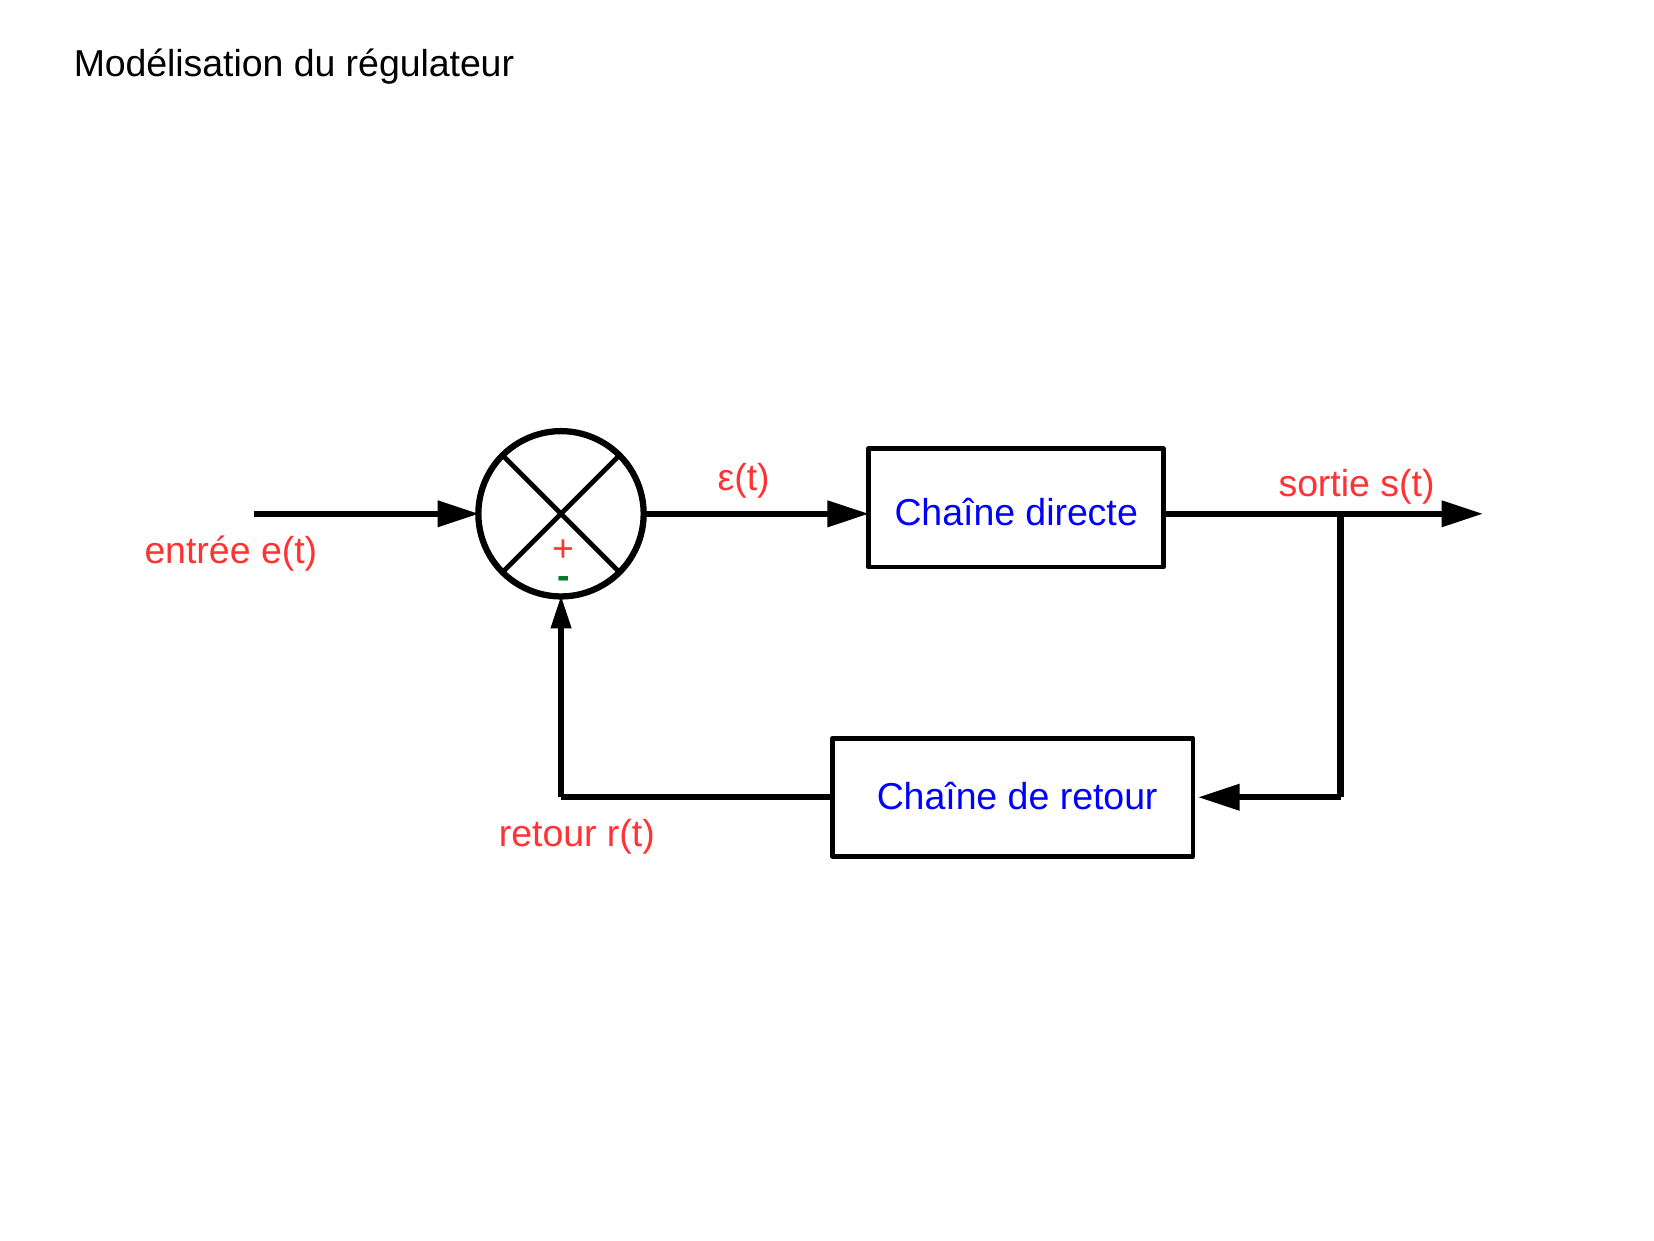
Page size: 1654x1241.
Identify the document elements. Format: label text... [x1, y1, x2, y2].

text_box [505, 431, 618, 509]
text_box - [542, 547, 614, 606]
text_box retour r(t) [484, 805, 686, 863]
text_box entrée e(t) [129, 521, 378, 579]
text_box + [537, 519, 609, 577]
text_box Modélisation du régulateur [59, 35, 839, 93]
text_box [478, 458, 556, 570]
text_box [832, 738, 1193, 857]
text_box sortie s(t) [1263, 454, 1512, 512]
text_box Chaîne directe [879, 484, 1164, 544]
text_box ε(t) [702, 448, 786, 506]
text_box [566, 457, 644, 570]
text_box Chaîne de retour [862, 767, 1176, 867]
text_box [505, 543, 542, 595]
text_box [868, 448, 1164, 567]
